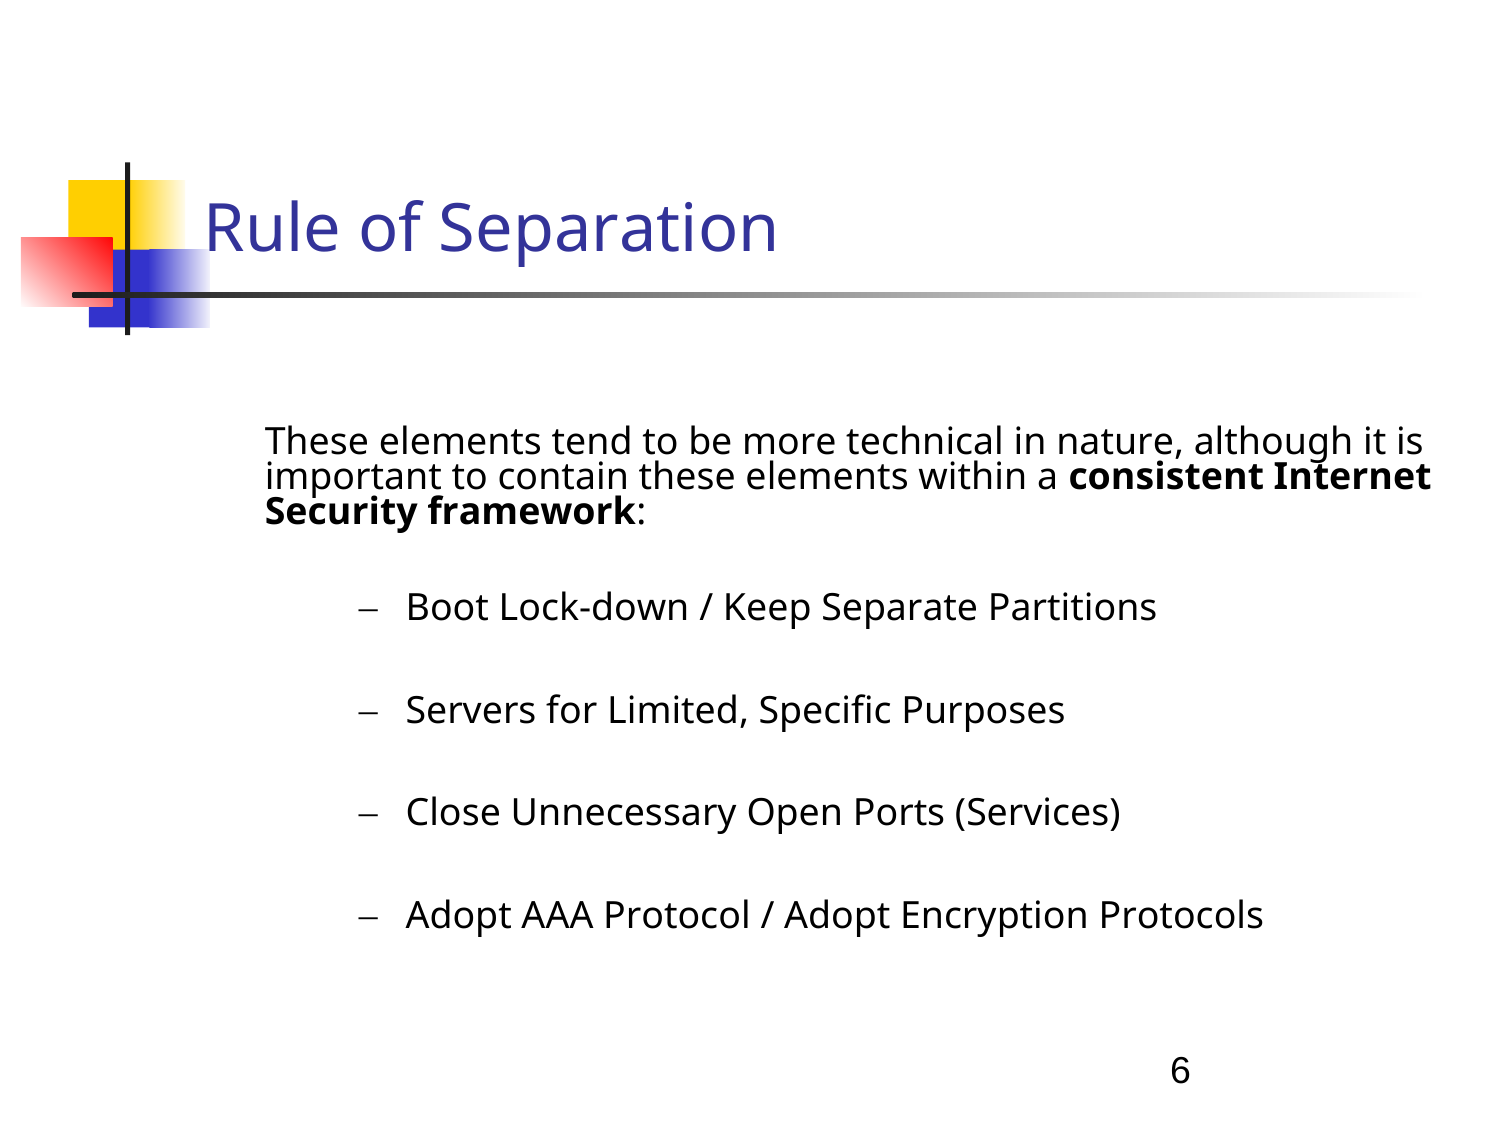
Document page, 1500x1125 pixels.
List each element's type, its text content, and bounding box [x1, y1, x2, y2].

title Rule of Separation [188, 35, 1468, 276]
list These elements tend to be more technical in nature, although it is important to contain these elements within a consistent Internet Security framework: Boot Lock-down / Keep Separate Partitions Servers for Limited, Specific Purposes Close Unnecessary Open Ports (Services) Adopt AAA Protocol / Adopt Encryption Protocols [193, 331, 1469, 1007]
